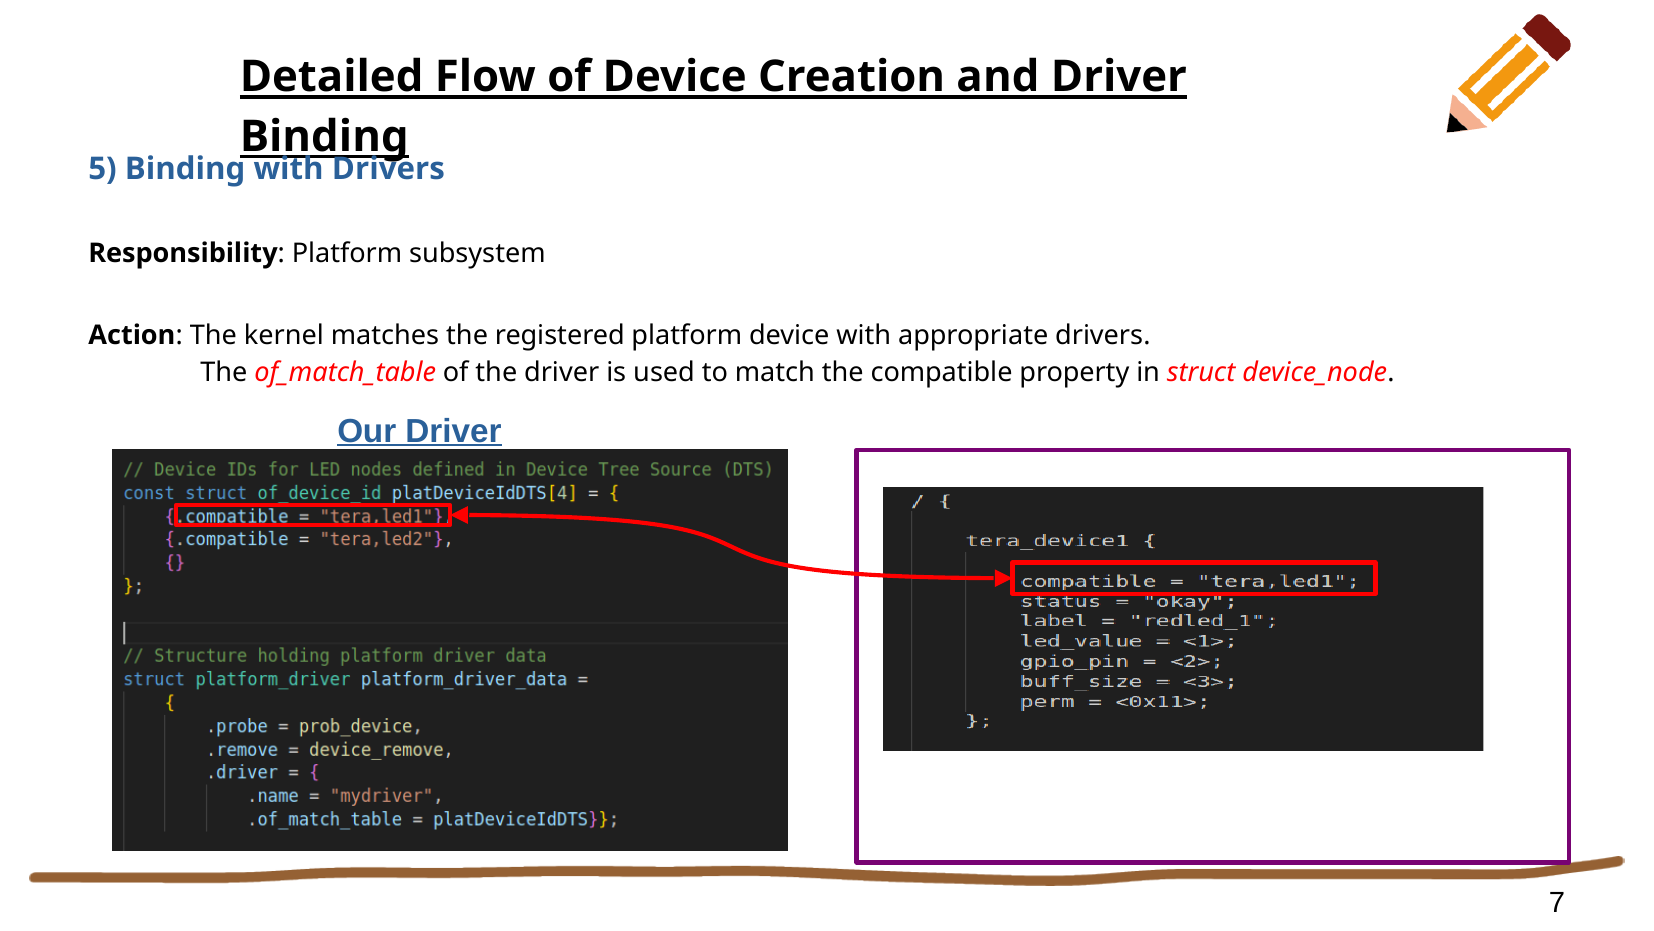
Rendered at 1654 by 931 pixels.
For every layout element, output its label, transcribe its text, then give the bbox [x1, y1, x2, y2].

text_box Our Driver [322, 405, 538, 462]
text_box [175, 505, 451, 525]
picture [1446, 14, 1571, 133]
picture [112, 449, 788, 851]
text_box 5) Binding with Drivers Responsibility: Platform subsystem Action: The kernel matches the registered platform device with appropriate drivers. The of_match_table of the driver is used to match the compatible property in struct device_node. [73, 138, 1645, 413]
text_box Detailed Flow of Device Creation and Driver Binding [225, 37, 1351, 138]
picture [29, 856, 1625, 886]
text_box [856, 449, 1570, 863]
